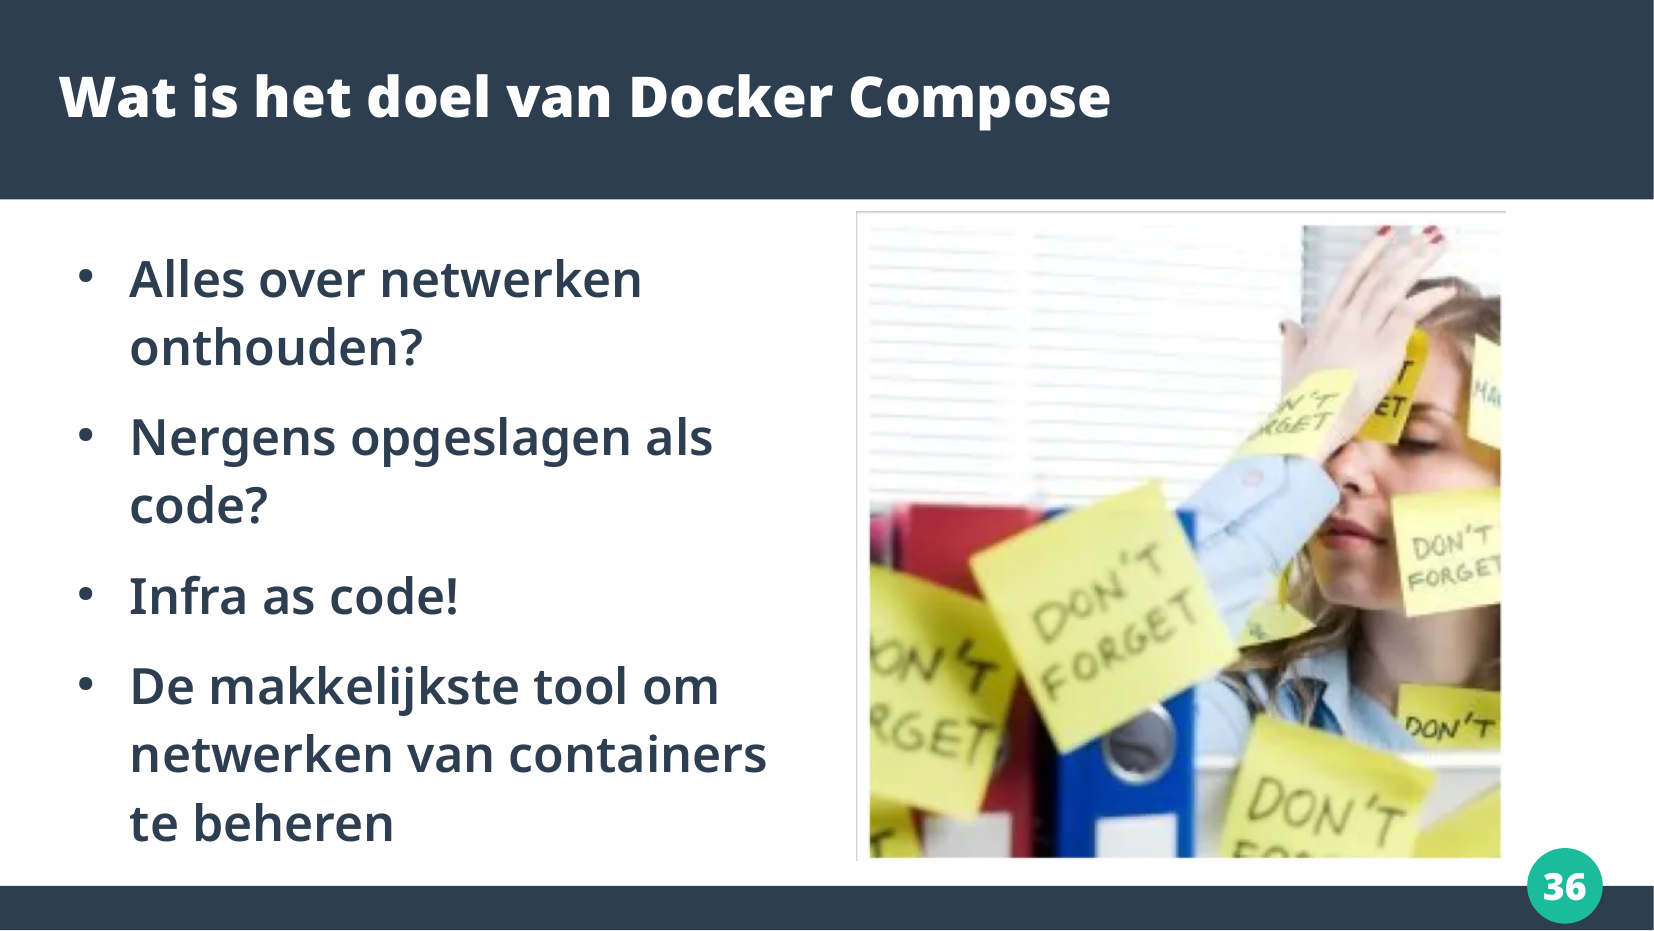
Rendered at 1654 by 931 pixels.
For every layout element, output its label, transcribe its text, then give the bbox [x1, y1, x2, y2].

picture [856, 211, 1506, 861]
title Wat is het doel van Docker Compose [59, 37, 1595, 156]
list Alles over netwerken onthouden? Nergens opgeslagen als code? Infra as code! De makkelijkste tool om netwerken van containers te beheren [59, 243, 827, 864]
